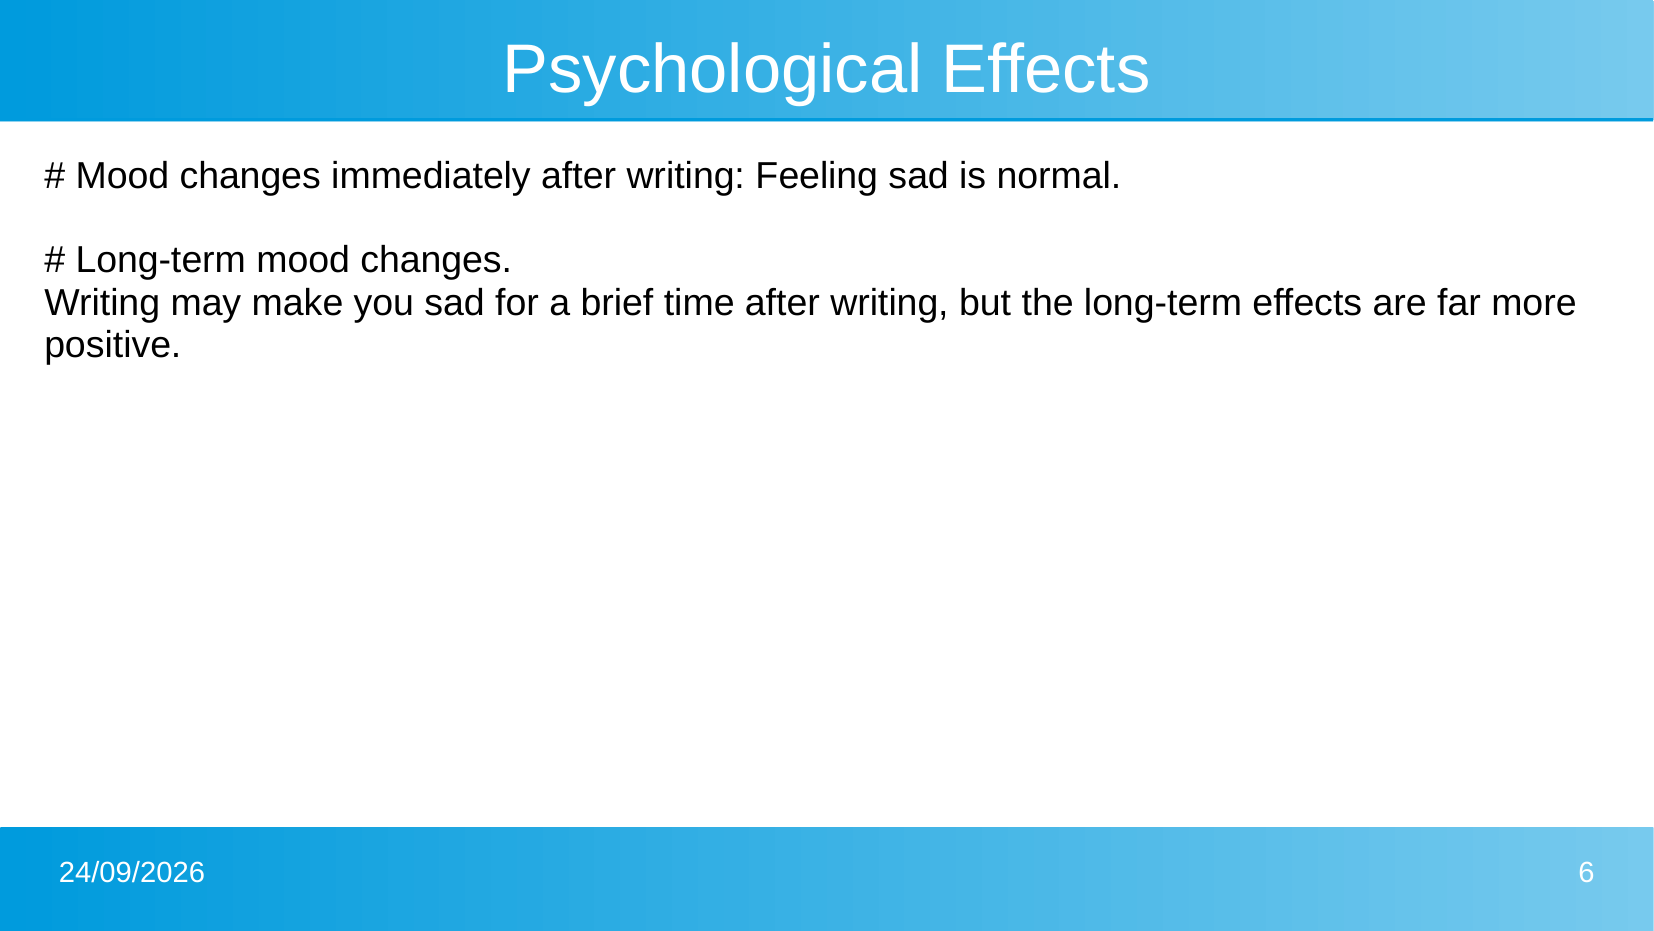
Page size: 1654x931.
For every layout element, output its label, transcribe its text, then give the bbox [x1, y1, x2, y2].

title Psychological Effects [59, 29, 1595, 108]
text_box # Mood changes immediately after writing: Feeling sad is normal. # Long-term mood changes. Writing may make you sad for a brief time after writing, but the long-term effects are far more positive. [29, 147, 1595, 768]
